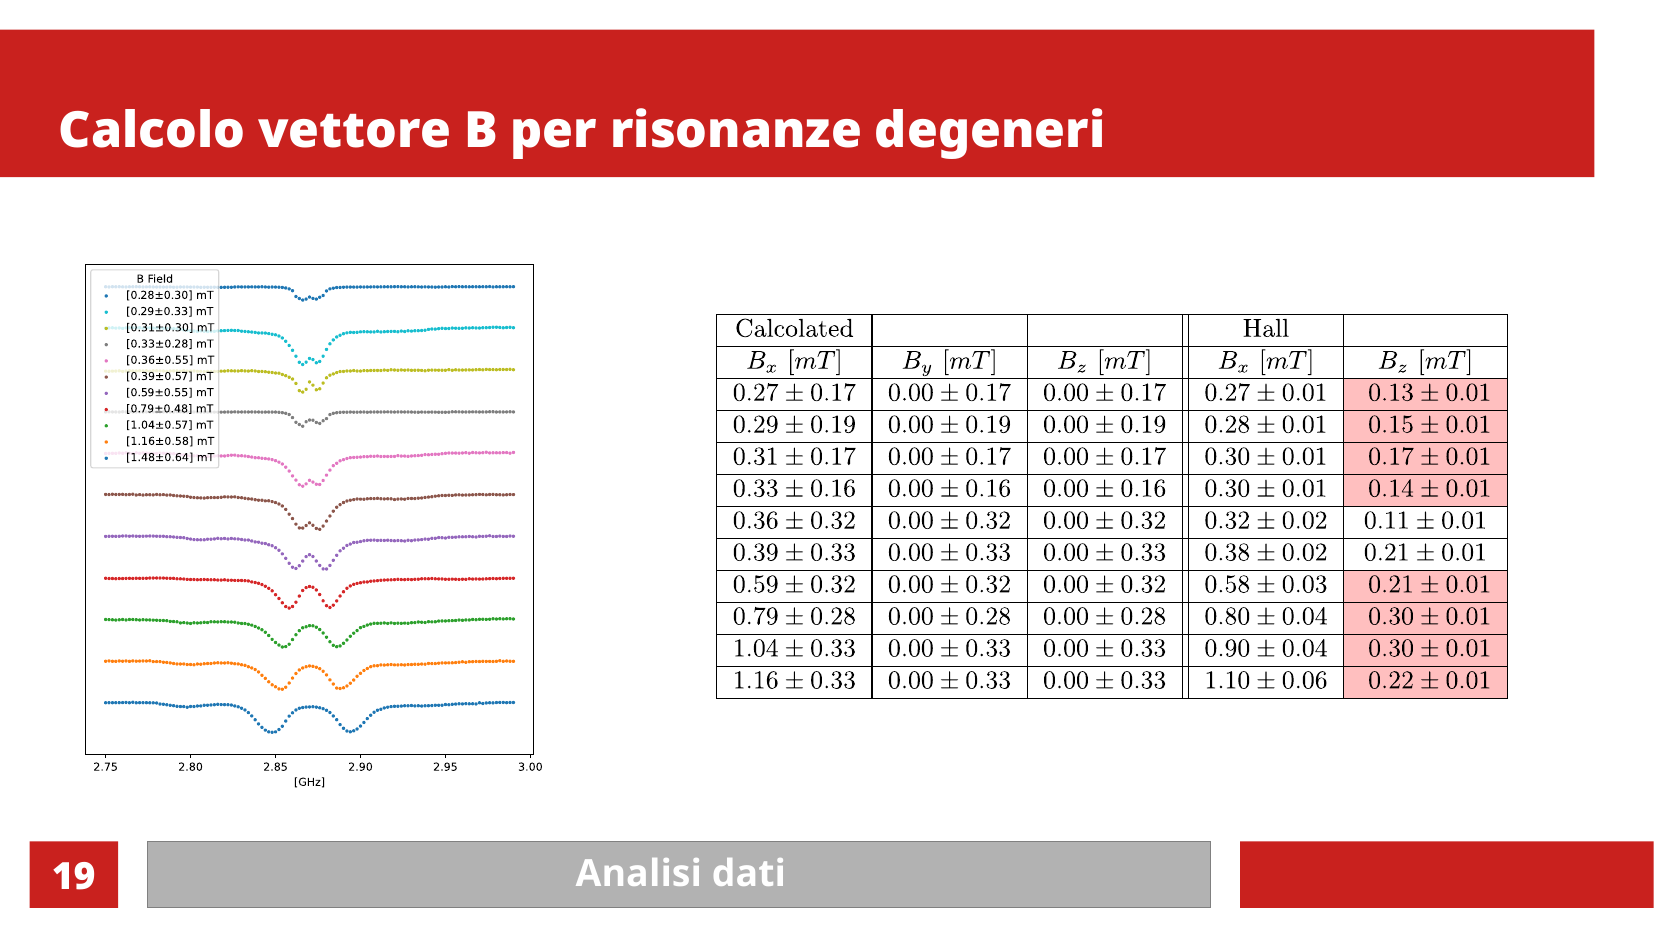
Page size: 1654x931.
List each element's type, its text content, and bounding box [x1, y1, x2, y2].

picture [672, 250, 1554, 765]
text_box Analisi dati [155, 838, 1206, 905]
title Calcolo vettore B per risonanze degeneri [59, 44, 1595, 163]
picture [0, 187, 600, 826]
